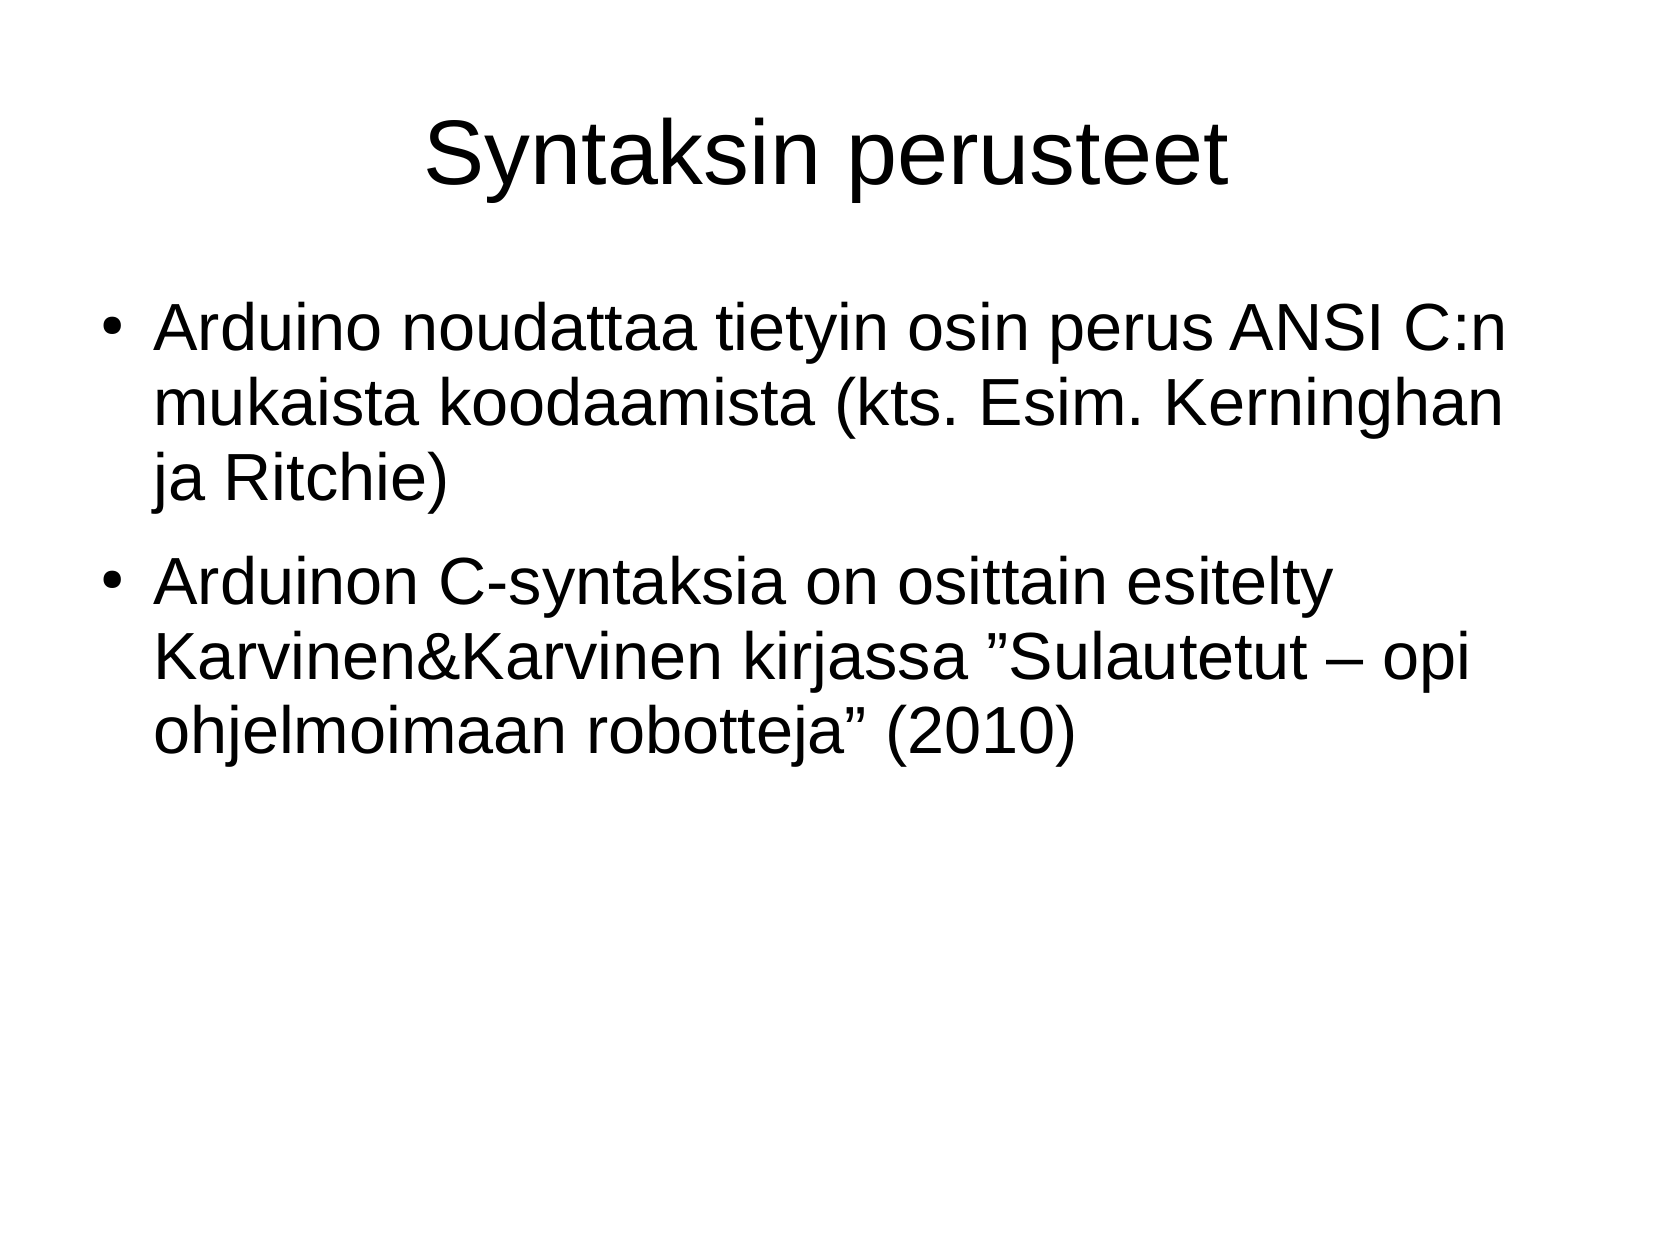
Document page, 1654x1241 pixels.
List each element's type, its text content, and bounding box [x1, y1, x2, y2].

title Syntaksin perusteet [82, 56, 1571, 250]
list Arduino noudattaa tietyin osin perus ANSI C:n mukaista koodaamista (kts. Esim. Kerninghan ja Ritchie) Arduinon C-syntaksia on osittain esitelty Karvinen&Karvinen kirjassa ”Sulautetut – opi ohjelmoimaan robotteja” (2010) [82, 290, 1571, 1094]
